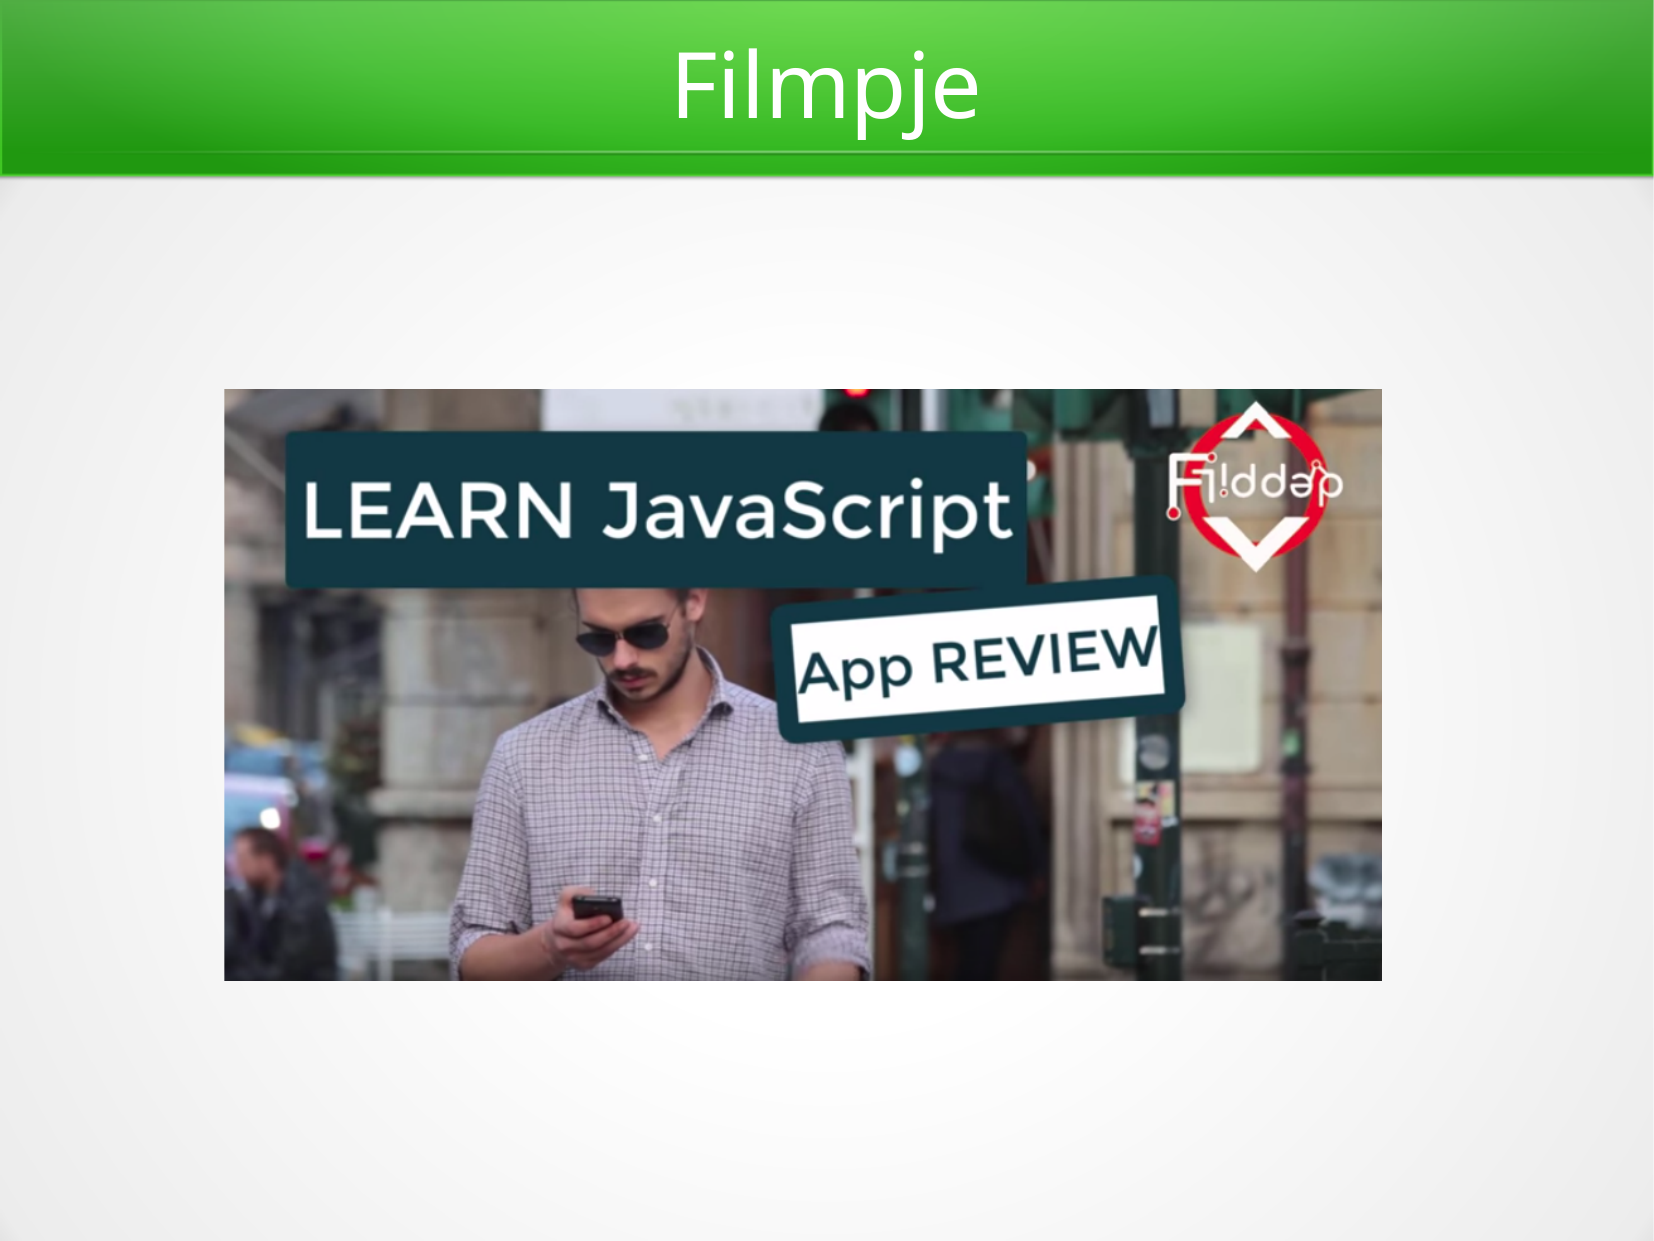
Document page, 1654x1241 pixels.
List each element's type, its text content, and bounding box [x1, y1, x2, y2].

picture [0, 0, 1654, 1241]
title Filmpje [82, 11, 1571, 154]
